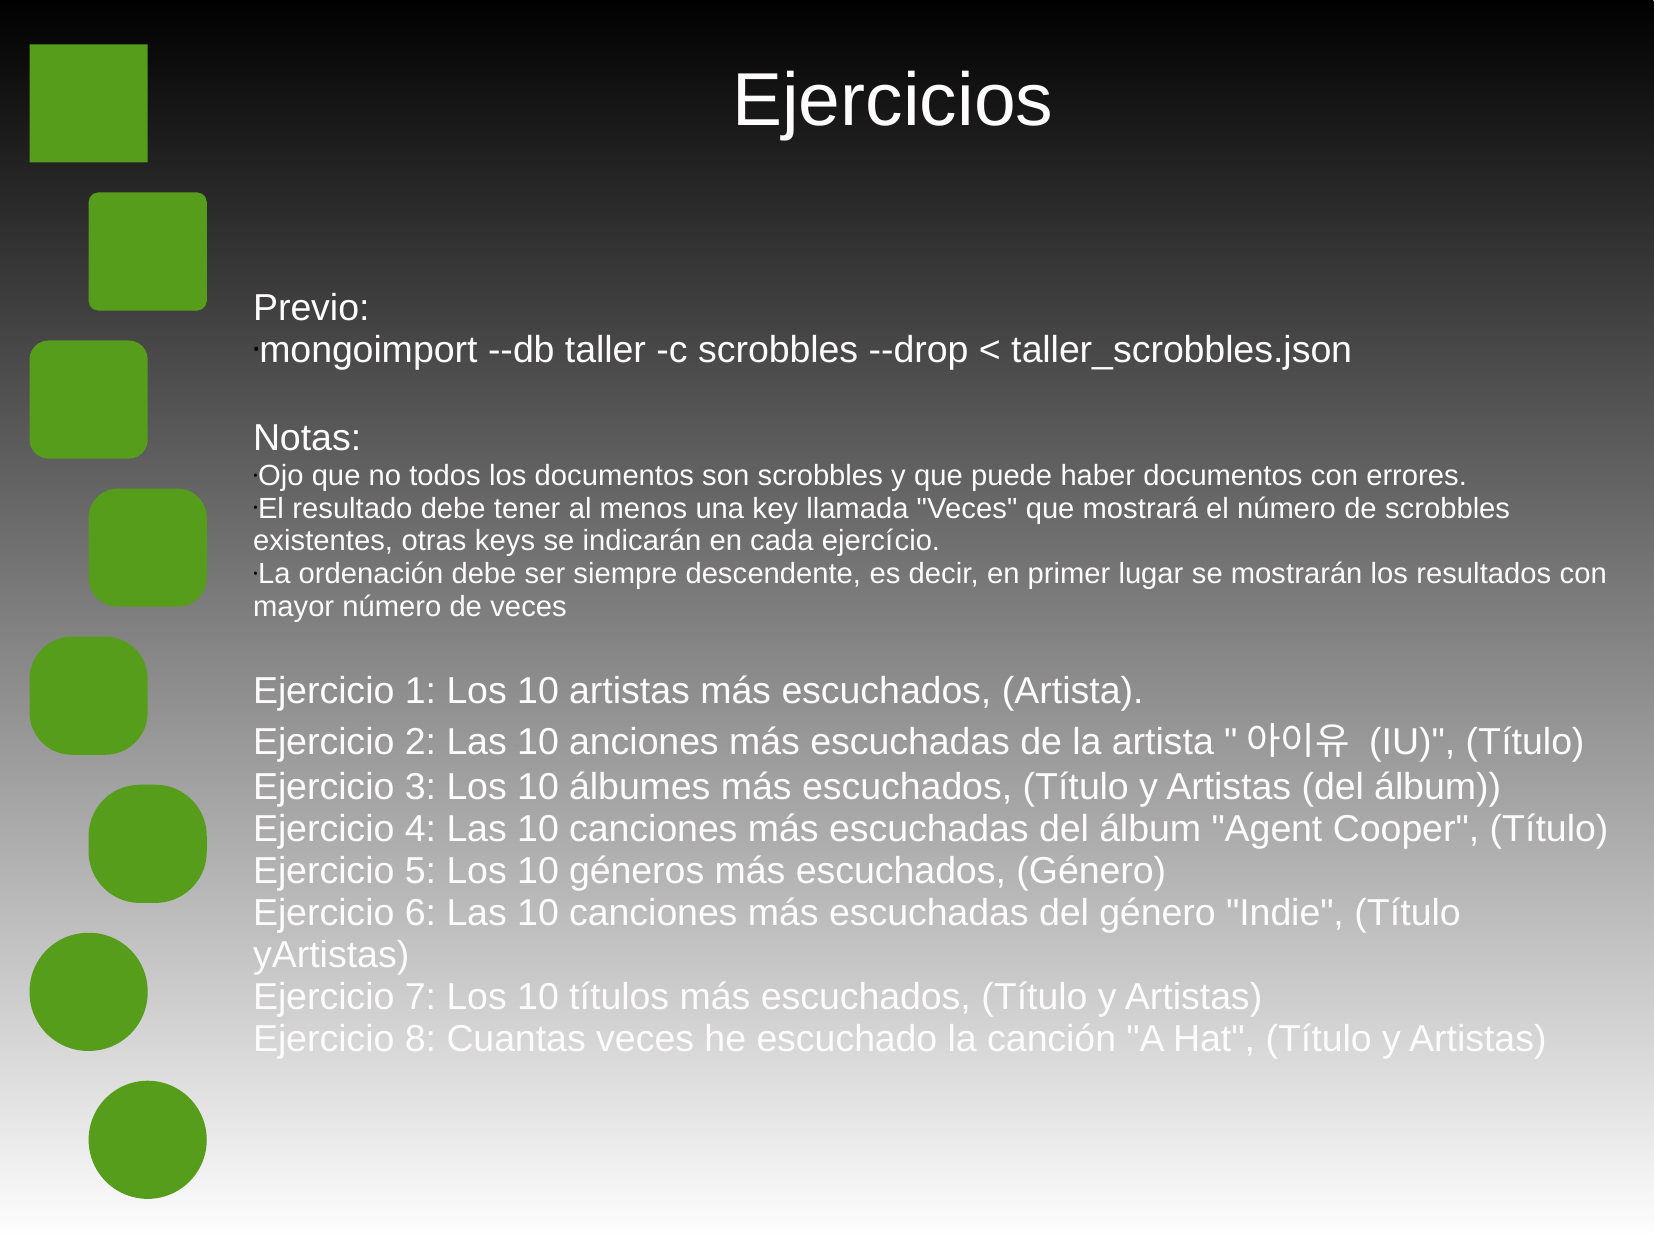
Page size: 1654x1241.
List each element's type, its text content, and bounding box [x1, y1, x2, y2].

title Ejercicios [214, 49, 1571, 236]
text_box Previo: mongoimport --db taller -c scrobbles --drop < taller_scrobbles.json Notas: Ojo que no todos los documentos son scrobbles y que puede haber documentos con errores. El resultado debe tener al menos una key llamada "Veces" que mostrará el número de scrobbles existentes, otras keys se indicarán en cada ejercí­cio. La ordenación debe ser siempre descendente, es decir, en primer lugar se mostrarán los resultados con mayor número de veces Ejercicio 1: Los 10 artistas más escuchados, (Artista). Ejercicio 2: Las 10 anciones más escuchadas de la artista "아이유 (IU)", (Título) Ejercicio 3: Los 10 álbumes más escuchados, (Título y Artistas (del álbum)) Ejercicio 4: Las 10 canciones más escuchadas del álbum "Agent Cooper", (Título) Ejercicio 5: Los 10 géneros más escuchados, (Género) Ejercicio 6: Las 10 canciones más escuchadas del género "Indie", (Título yArtistas) Ejercicio 7: Los 10 títulos más escuchados, (Título y Artistas) Ejercicio 8: Cuantas veces he escuchado la canción "A Hat", (Título y Artistas) [238, 278, 1632, 1219]
